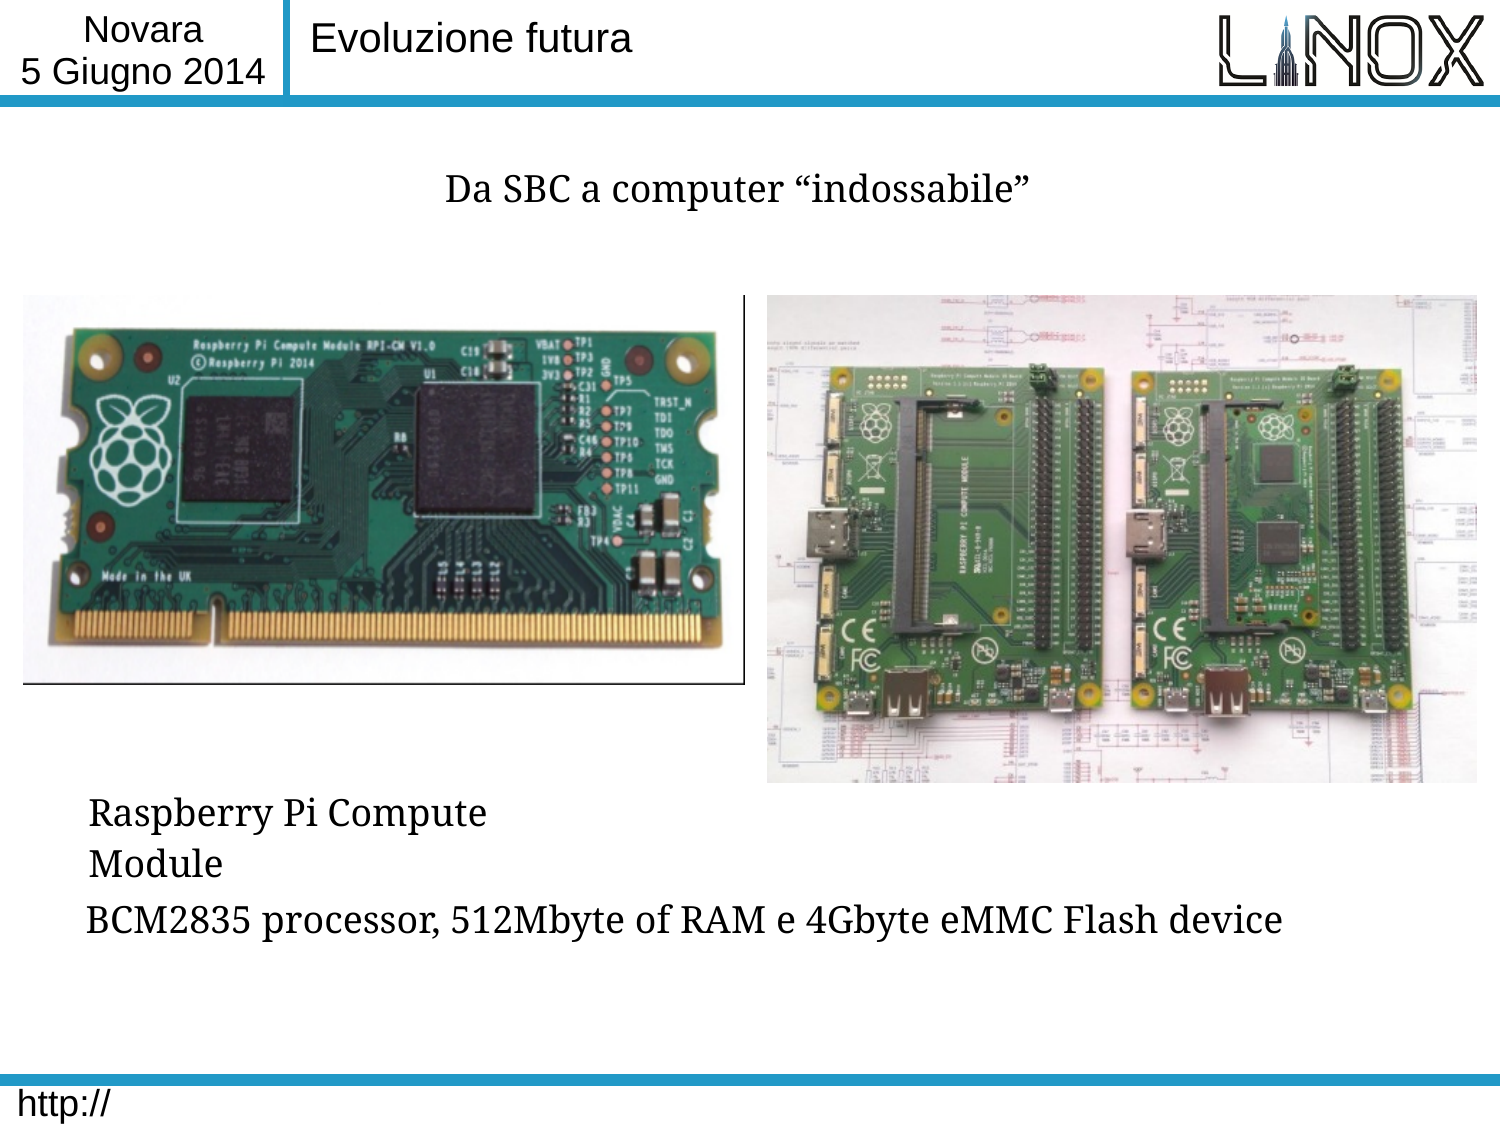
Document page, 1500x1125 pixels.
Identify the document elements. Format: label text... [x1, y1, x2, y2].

picture [0, 0, 1500, 107]
picture [23, 295, 745, 686]
list Evoluzione futura [295, 7, 1321, 83]
text_box Da SBC a computer “indossabile” [389, 154, 1087, 213]
picture [0, 1074, 1500, 1086]
text_box BCM2835 processor, 512Mbyte of RAM e 4Gbyte eMMC Flash device [70, 885, 1406, 945]
text_box Raspberry Pi Compute Module [73, 779, 615, 838]
picture [767, 295, 1477, 783]
